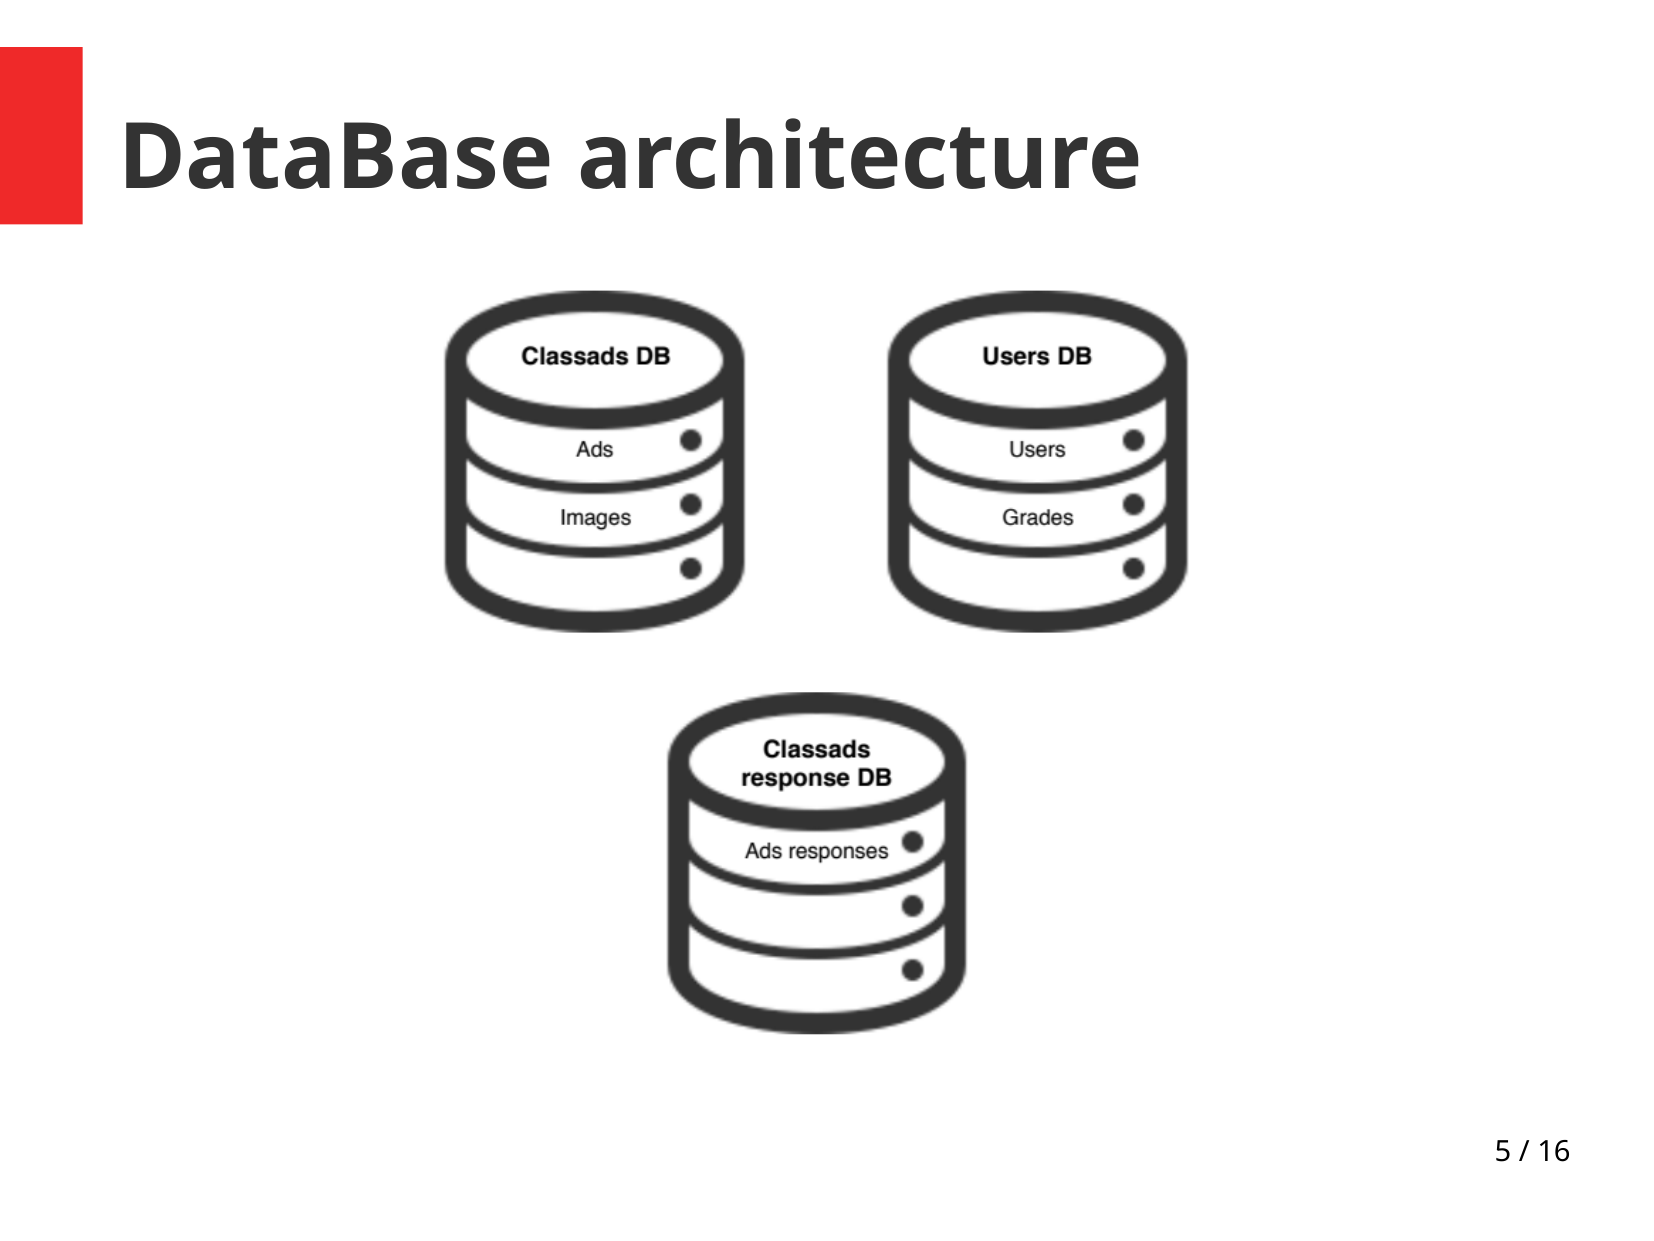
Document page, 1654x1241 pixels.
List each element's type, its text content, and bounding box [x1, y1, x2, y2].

picture [413, 263, 1217, 1052]
title DataBase architecture [118, 49, 1571, 257]
